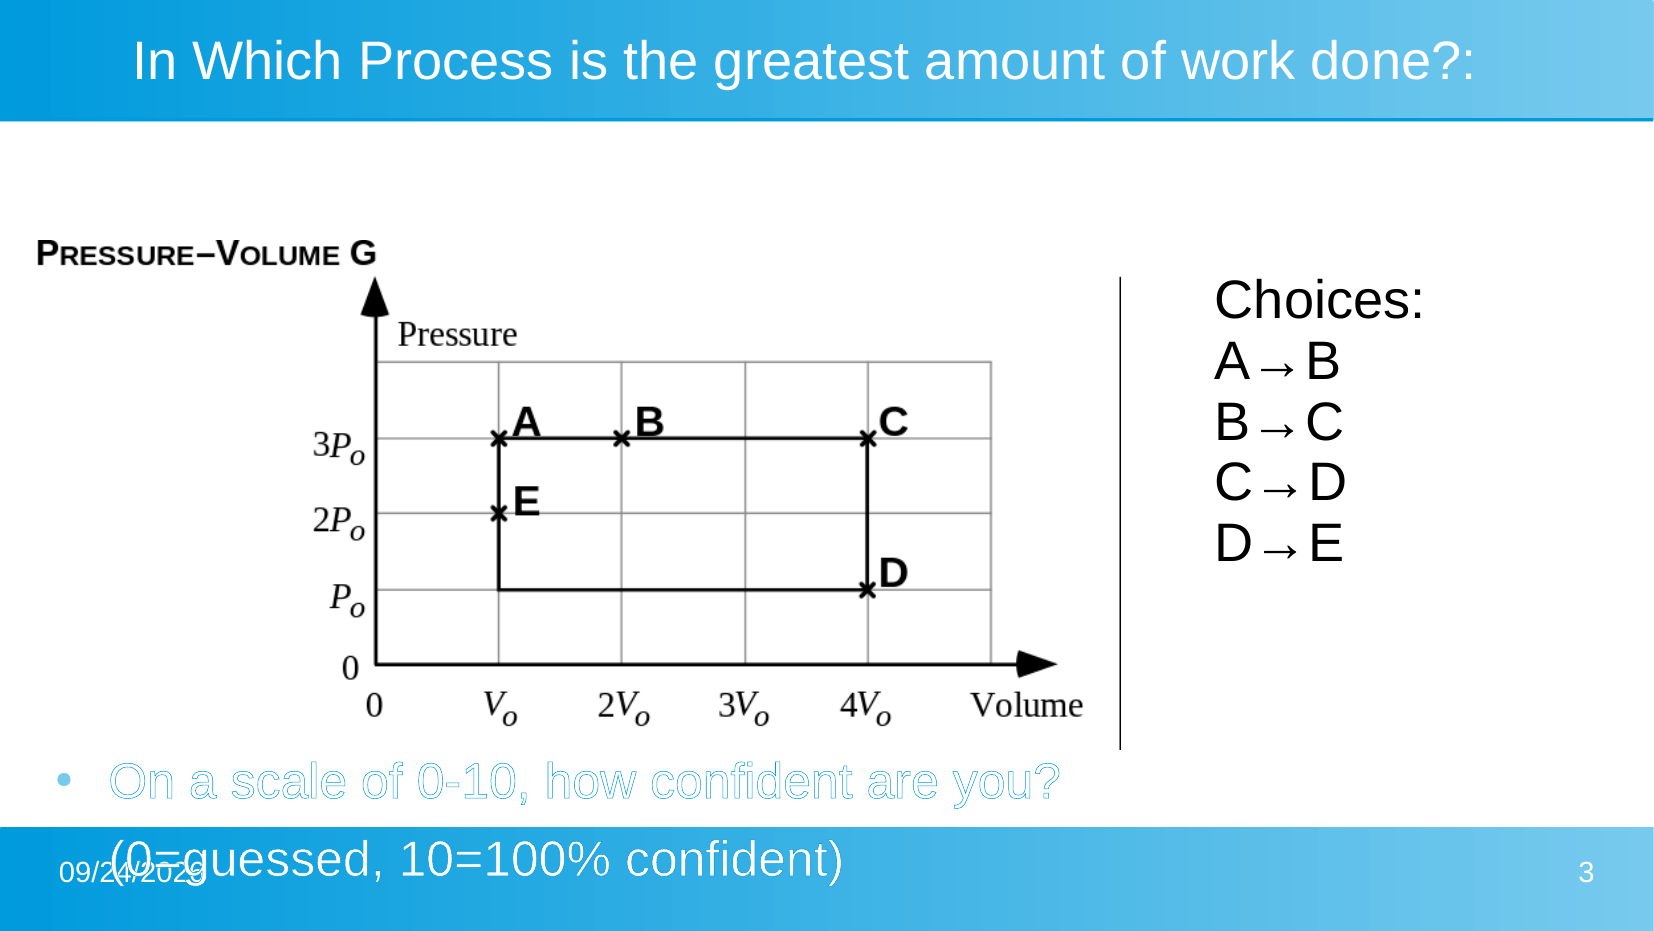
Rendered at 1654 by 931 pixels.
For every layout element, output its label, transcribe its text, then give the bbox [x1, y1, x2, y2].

text_box Choices: A→B B→C C→D D→E [1200, 262, 1613, 641]
picture [37, 240, 1121, 751]
title In Which Process is the greatest amount of work done?: [37, 0, 1573, 122]
list On a scale of 0-10, how confident are you? (0=guessed, 10=100% confident) [37, 675, 1573, 931]
